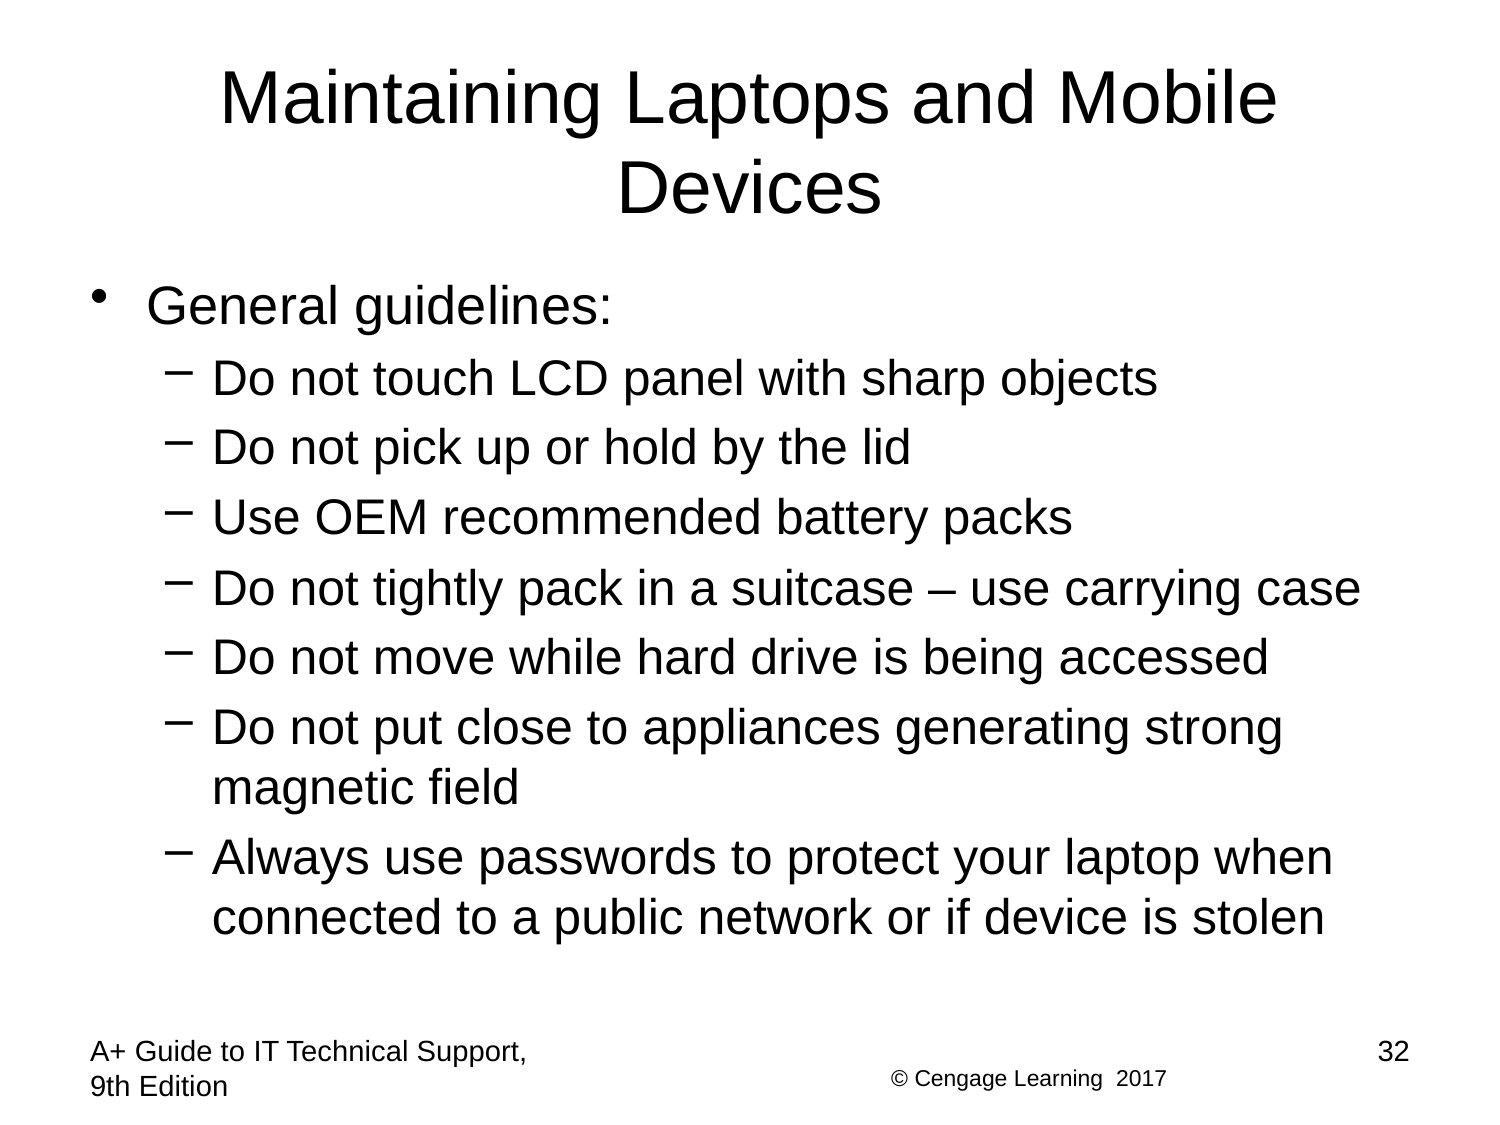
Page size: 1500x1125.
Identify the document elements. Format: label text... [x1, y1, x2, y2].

list General guidelines: Do not touch LCD panel with sharp objects Do not pick up or hold by the lid Use OEM recommended battery packs Do not tightly pack in a suitcase – use carrying case Do not move while hard drive is being accessed Do not put close to appliances generating strong magnetic field Always use passwords to protect your laptop when connected to a public network or if device is stolen [75, 262, 1425, 1005]
title Maintaining Laptops and Mobile Devices [75, 45, 1425, 233]
footer A+ Guide to IT Technical Support, 9th Edition [75, 1024, 588, 1103]
slide_number <number> [1312, 1024, 1425, 1103]
